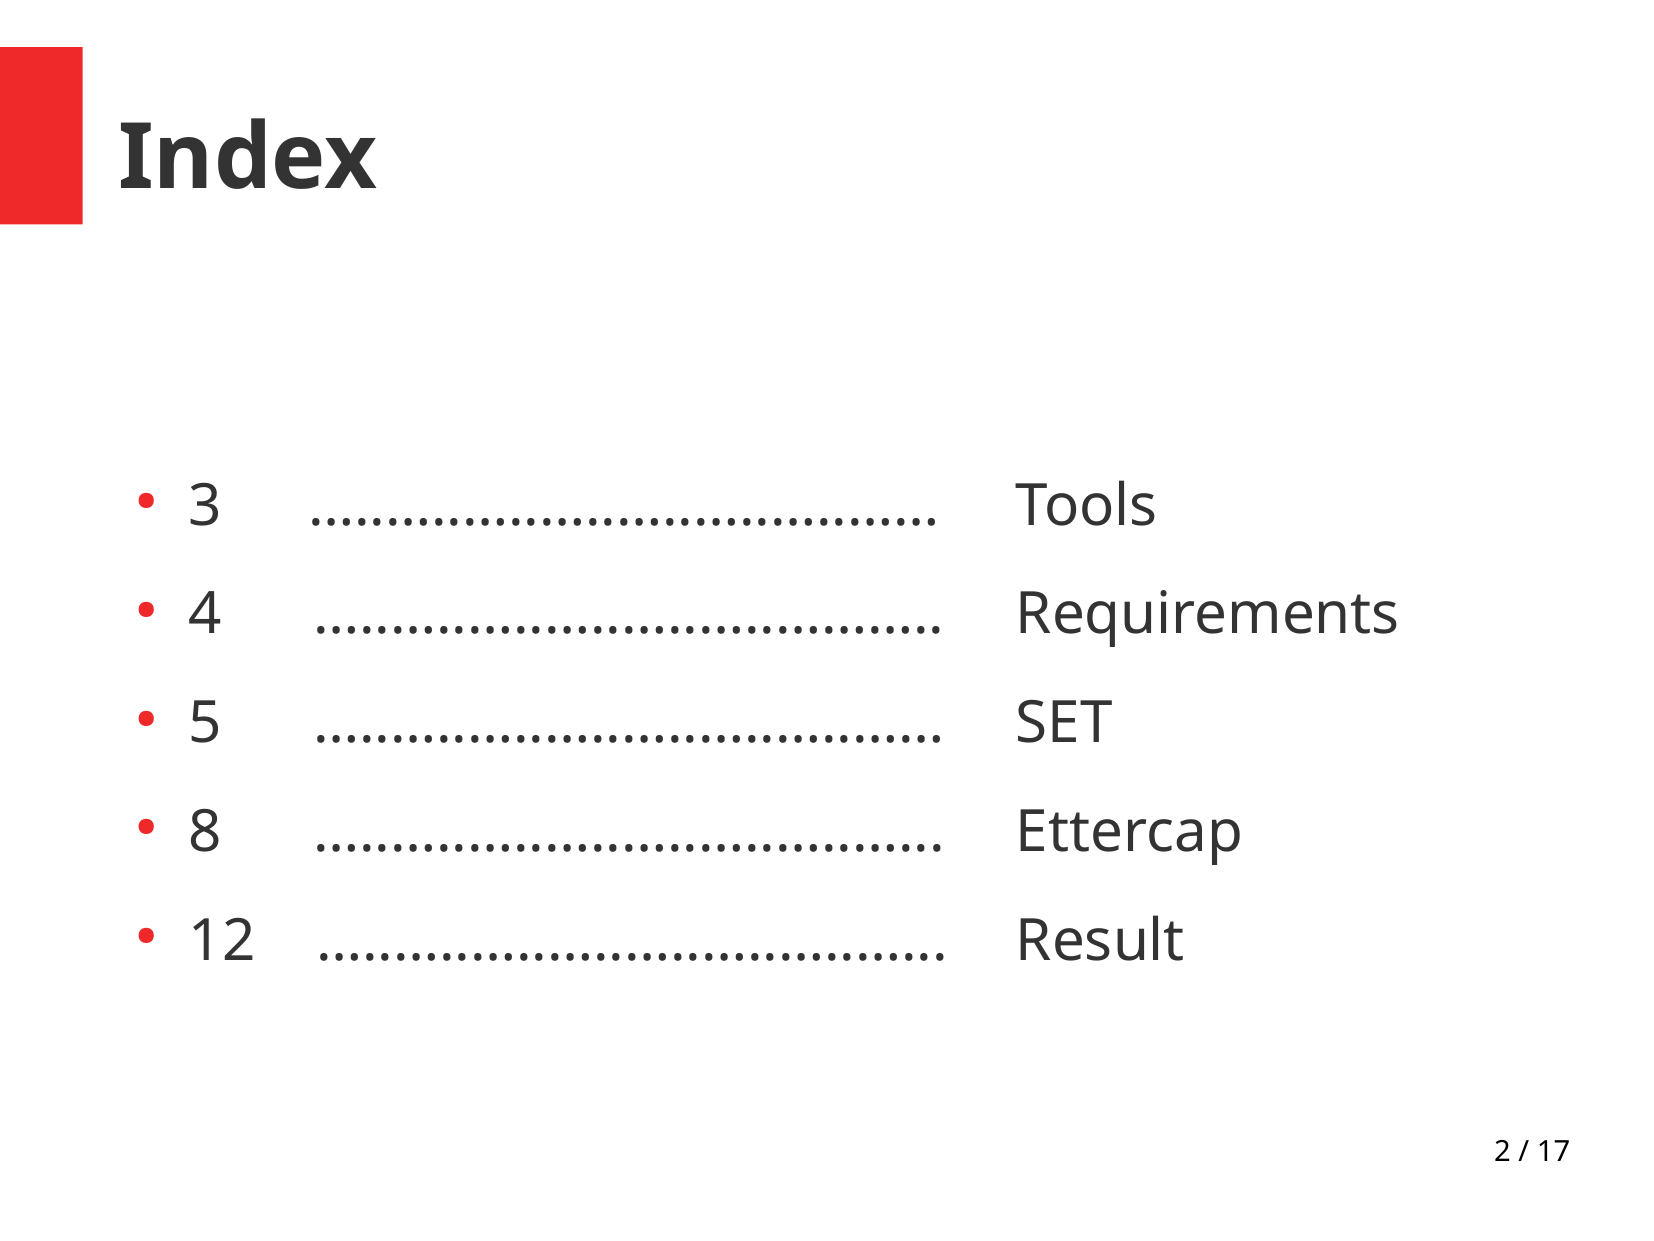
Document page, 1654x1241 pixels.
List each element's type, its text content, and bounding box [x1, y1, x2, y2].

title Index [118, 49, 1571, 257]
list 3 …..…..…..…..…..…..…..…… Tools 4 …..…..…..…..…..…..……….. Requirements 5 …..…..…..…..…..…..…..…… SET 8 …..…..…..…..…..…..…..…... Ettercap 12 …..…..…..…..…..…..…..…... Result [118, 354, 1535, 1074]
